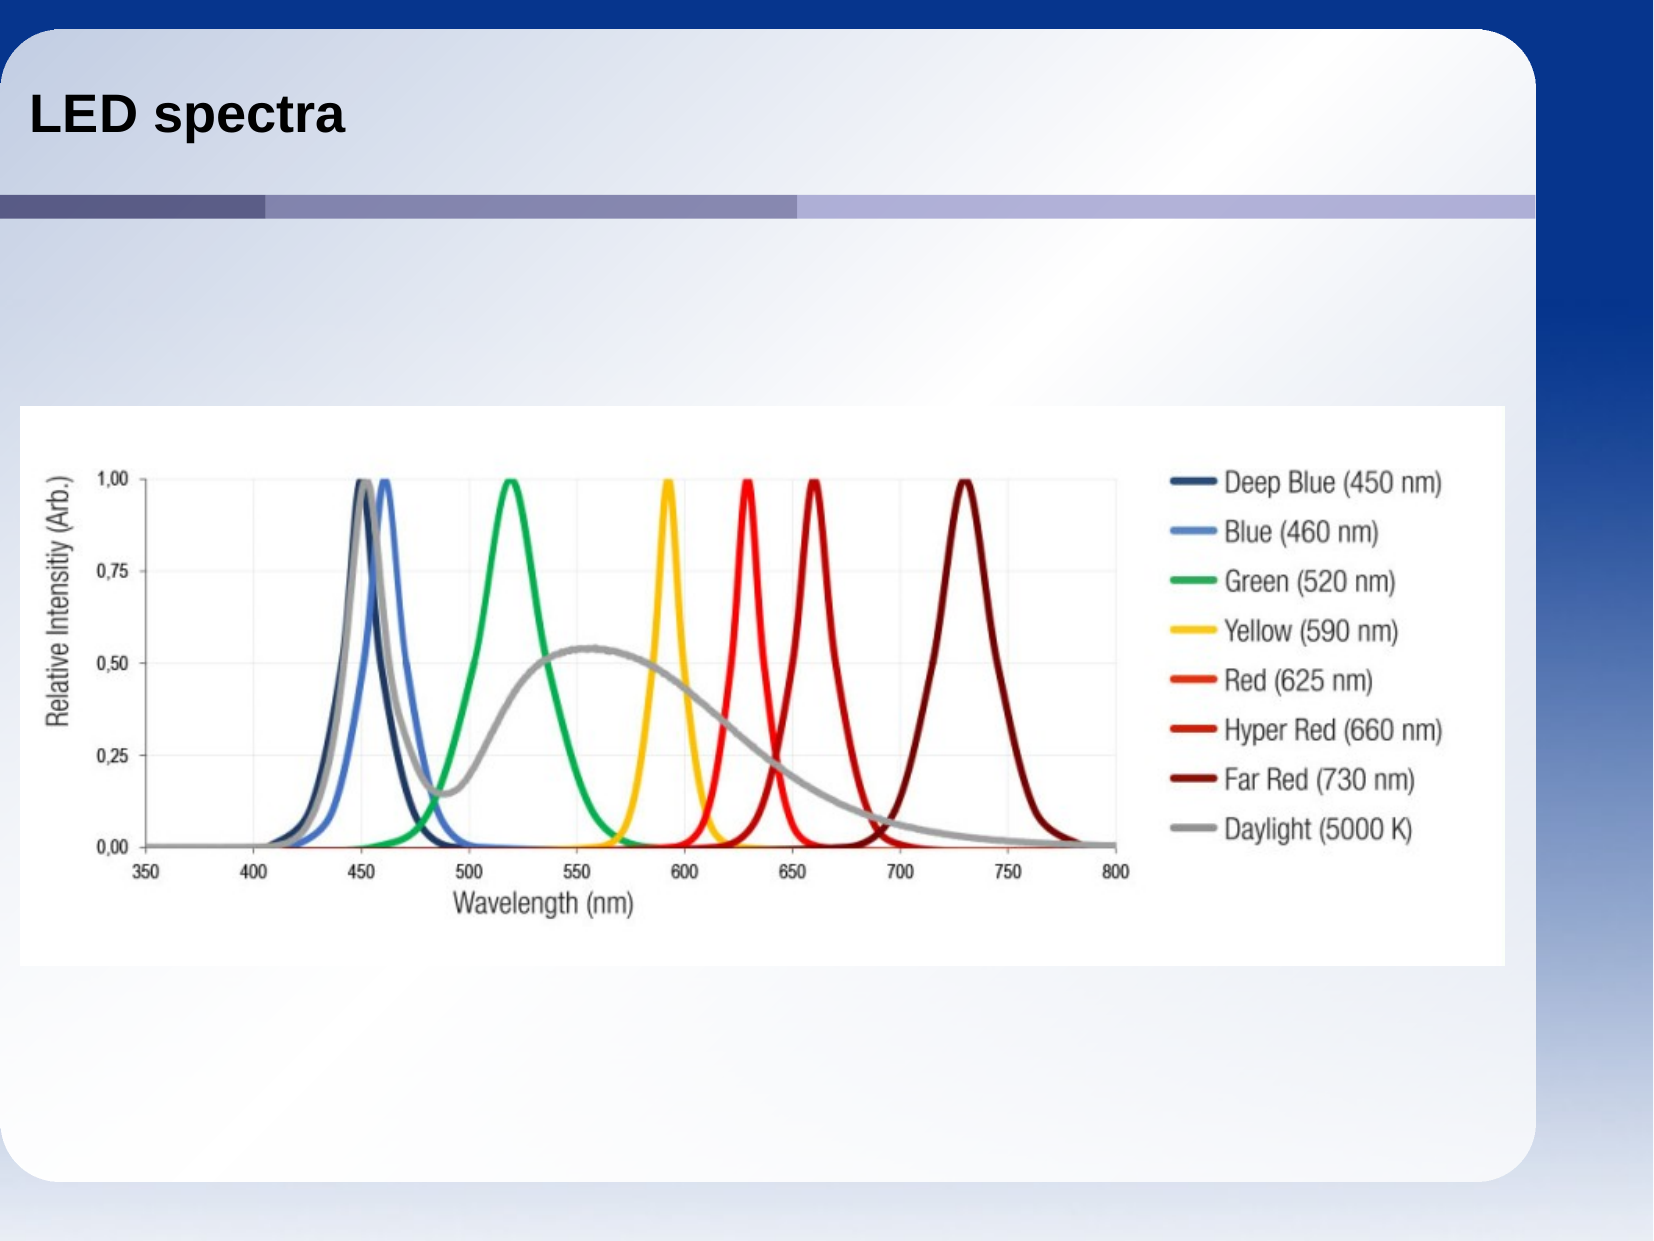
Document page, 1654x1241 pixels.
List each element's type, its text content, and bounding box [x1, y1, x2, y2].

picture [0, 0, 1654, 1241]
title LED spectra [29, 49, 1506, 178]
picture [20, 406, 1505, 966]
